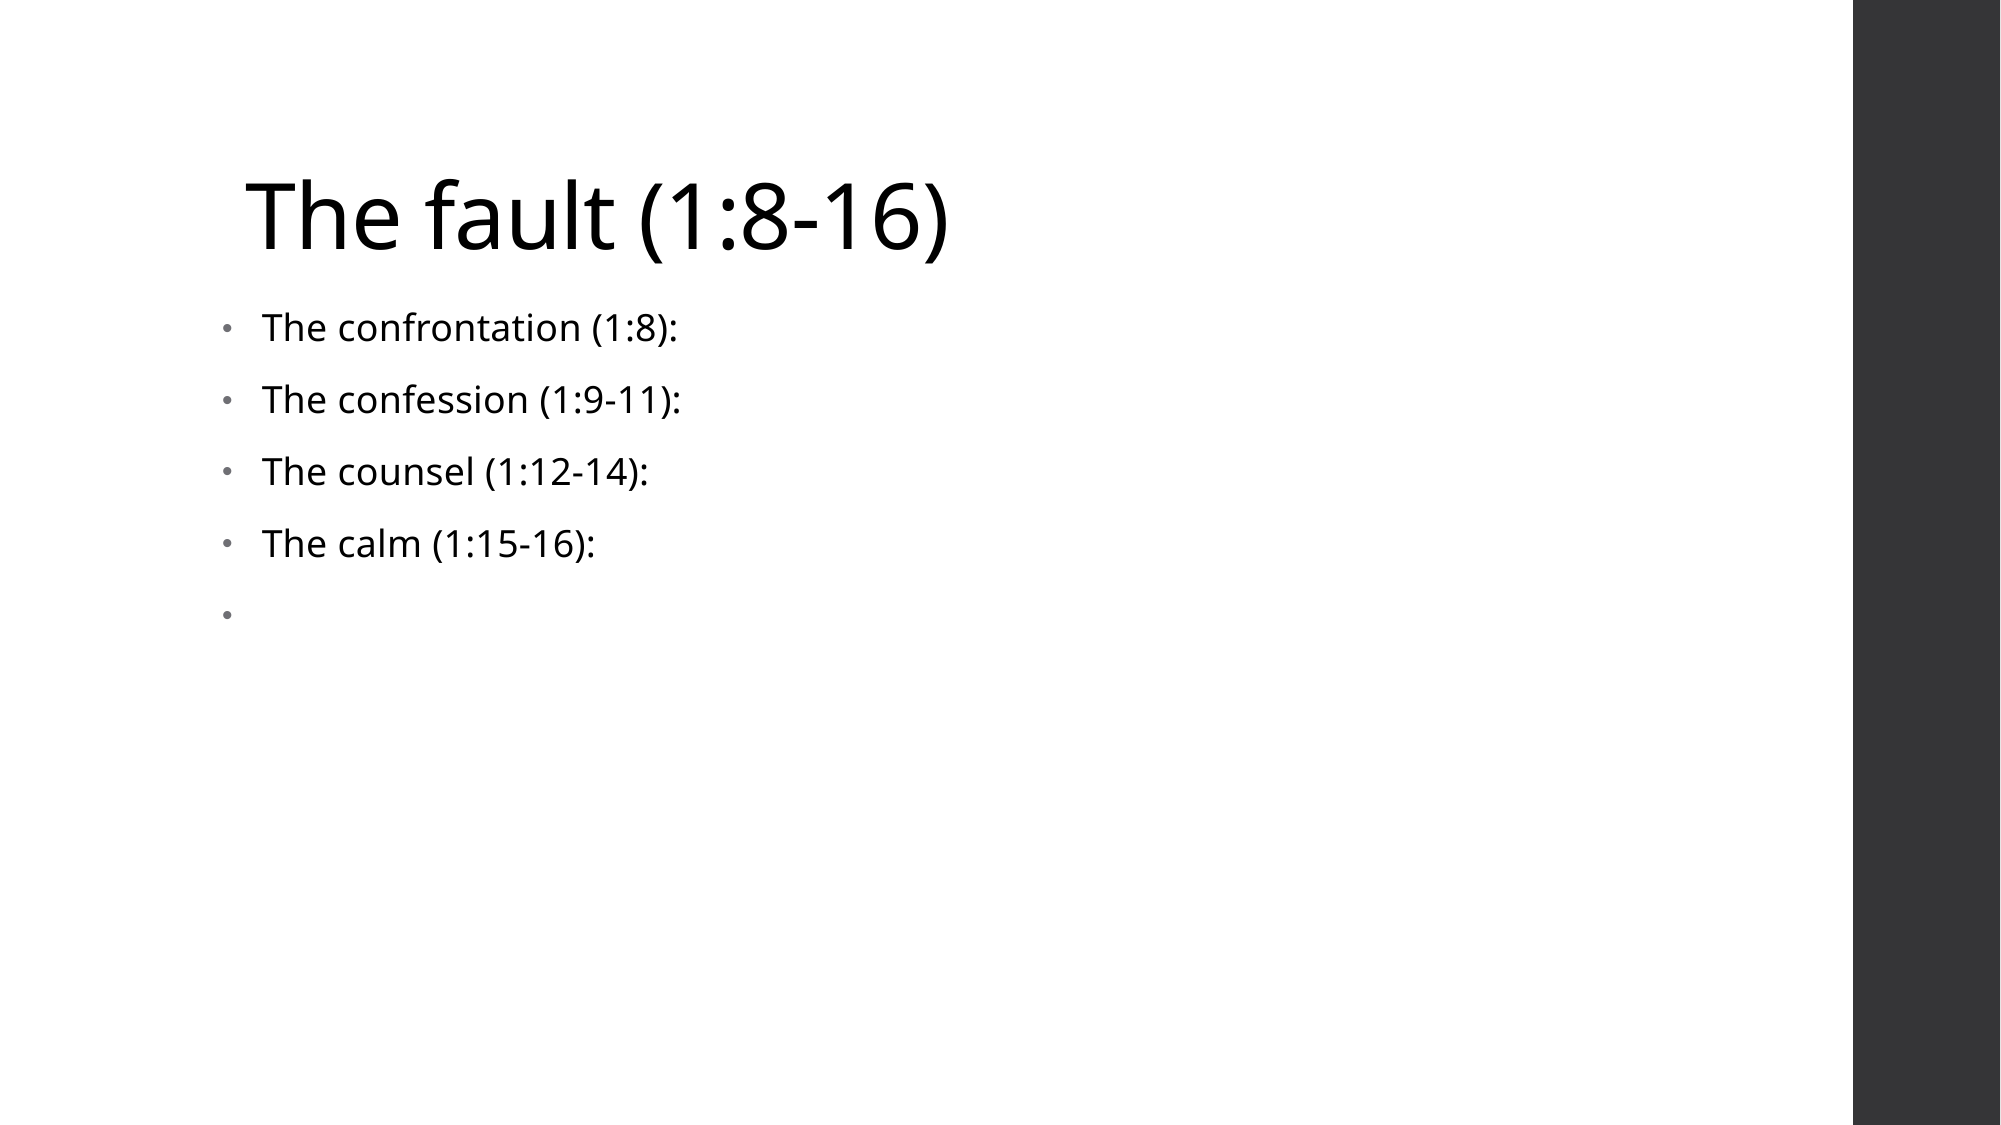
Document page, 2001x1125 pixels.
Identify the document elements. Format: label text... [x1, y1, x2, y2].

list The confrontation (1:8): The confession (1:9-11): The counsel (1:12-14): The calm (1:15-16): [206, 299, 1617, 1014]
title The fault (1:8-16) [206, 60, 1797, 278]
